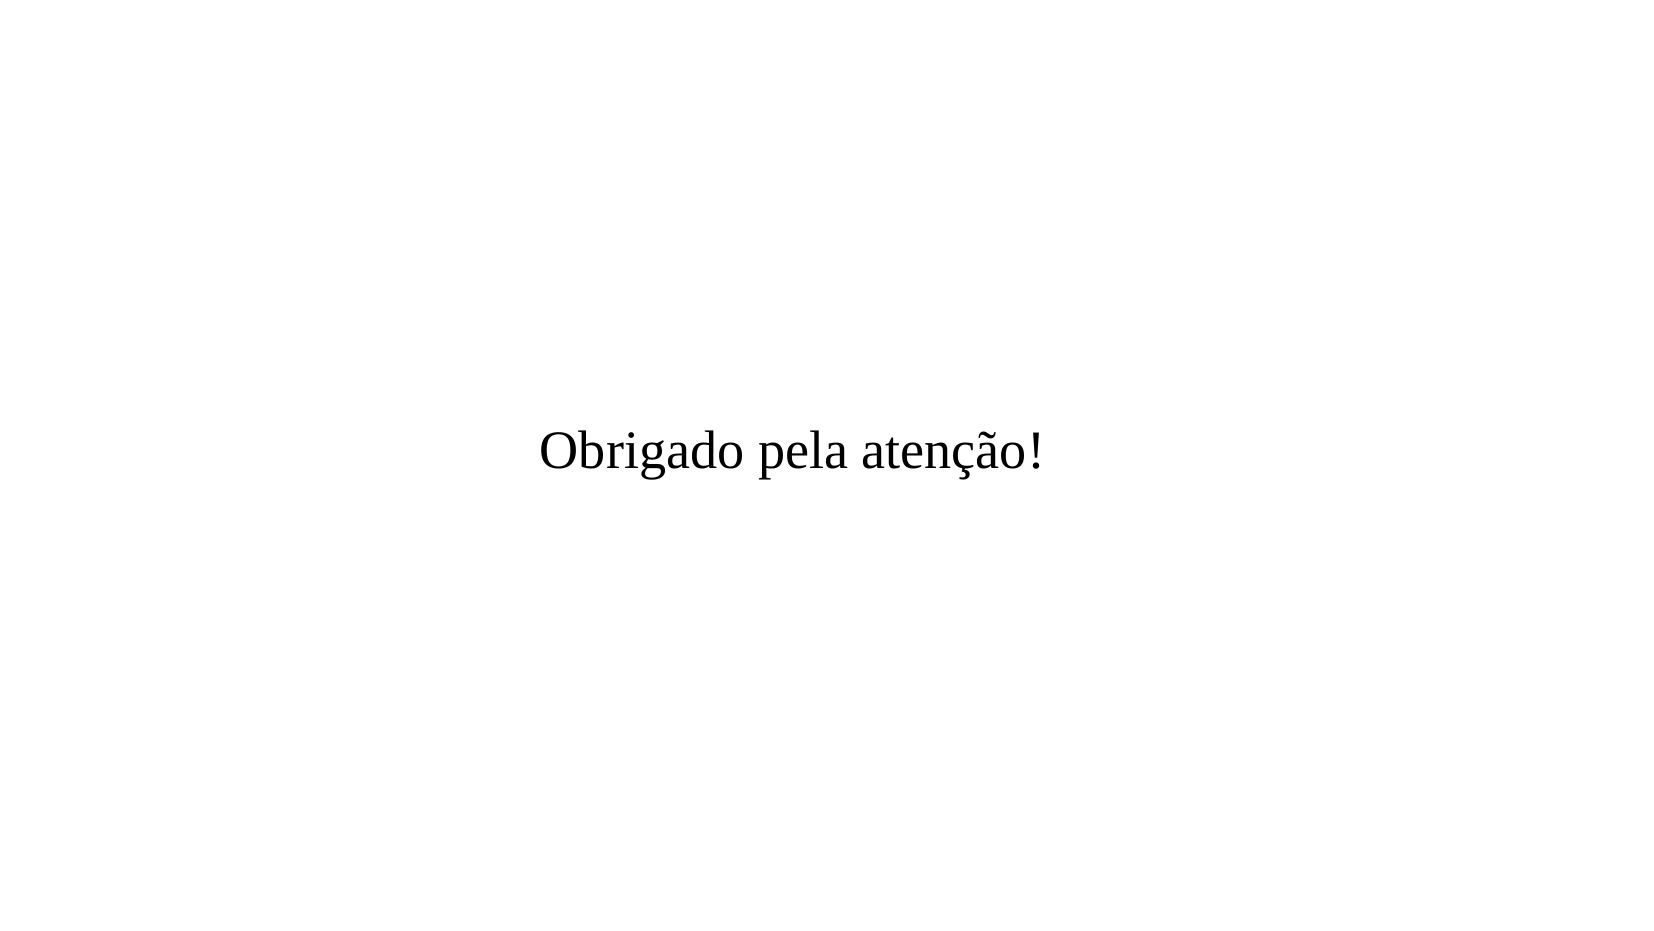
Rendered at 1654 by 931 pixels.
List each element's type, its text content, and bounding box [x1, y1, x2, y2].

text_box Obrigado pela atenção! [525, 412, 1463, 548]
